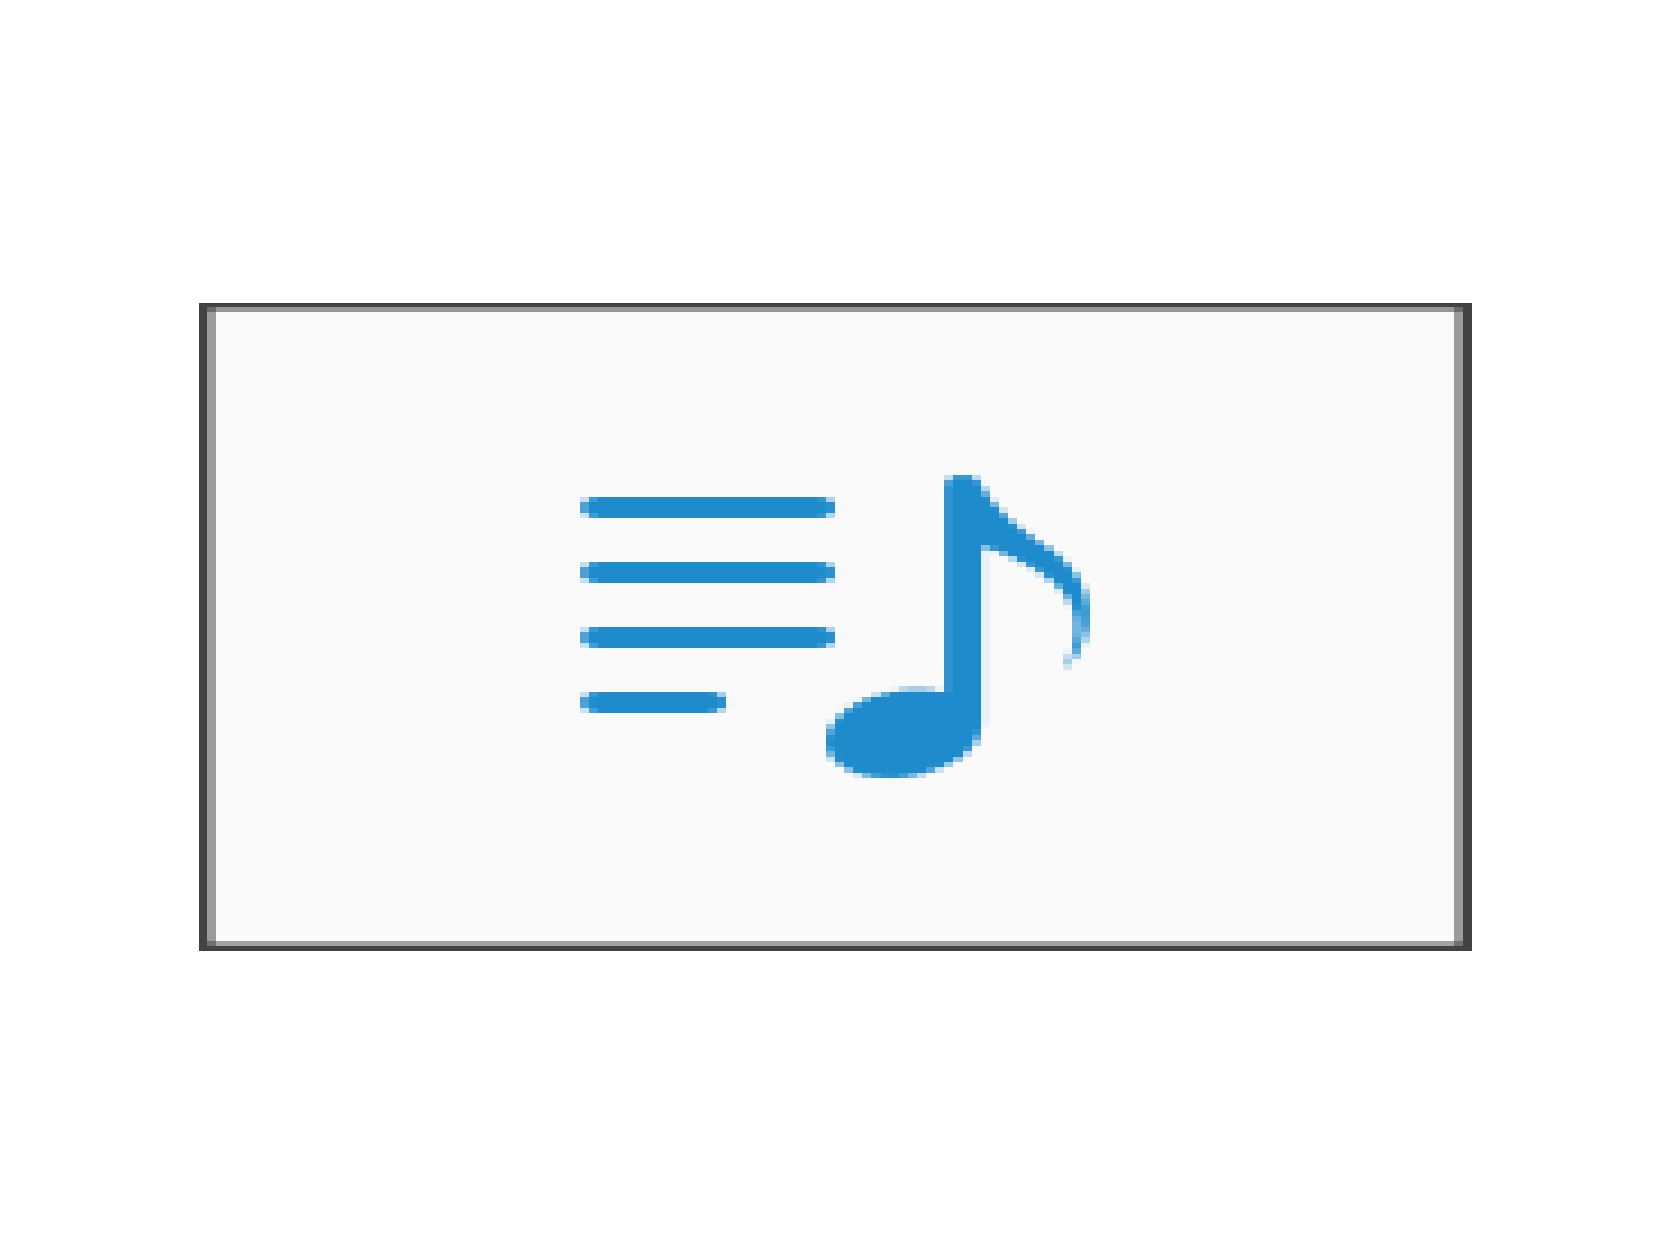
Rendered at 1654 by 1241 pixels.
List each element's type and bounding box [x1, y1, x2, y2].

text_box [198, 302, 1473, 953]
